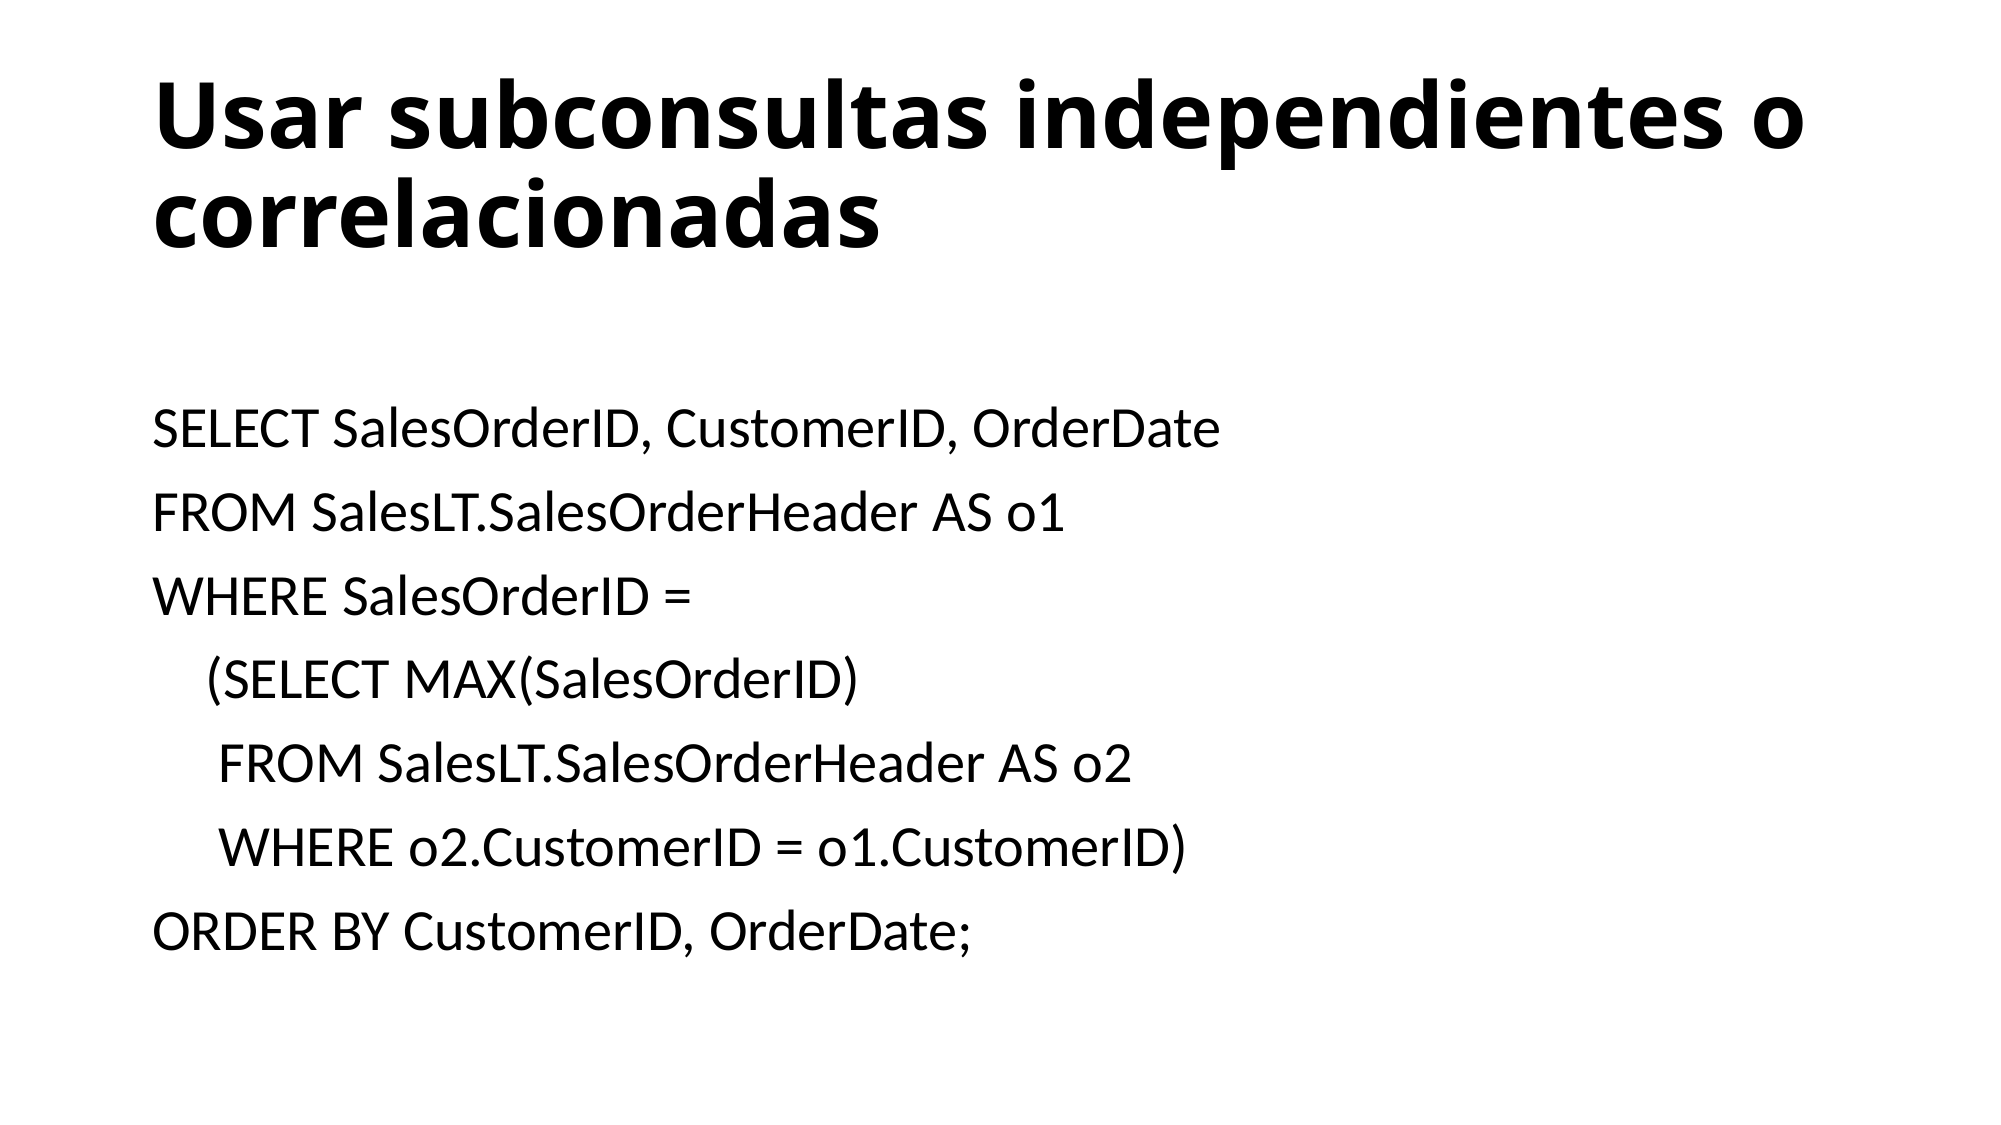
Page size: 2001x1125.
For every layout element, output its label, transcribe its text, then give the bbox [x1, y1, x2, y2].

title Usar subconsultas independientes o correlacionadas [137, 59, 1863, 278]
list SELECT SalesOrderID, CustomerID, OrderDate FROM SalesLT.SalesOrderHeader AS o1 WHERE SalesOrderID = (SELECT MAX(SalesOrderID) FROM SalesLT.SalesOrderHeader AS o2 WHERE o2.CustomerID = o1.CustomerID) ORDER BY CustomerID, OrderDate; [137, 299, 1863, 1014]
